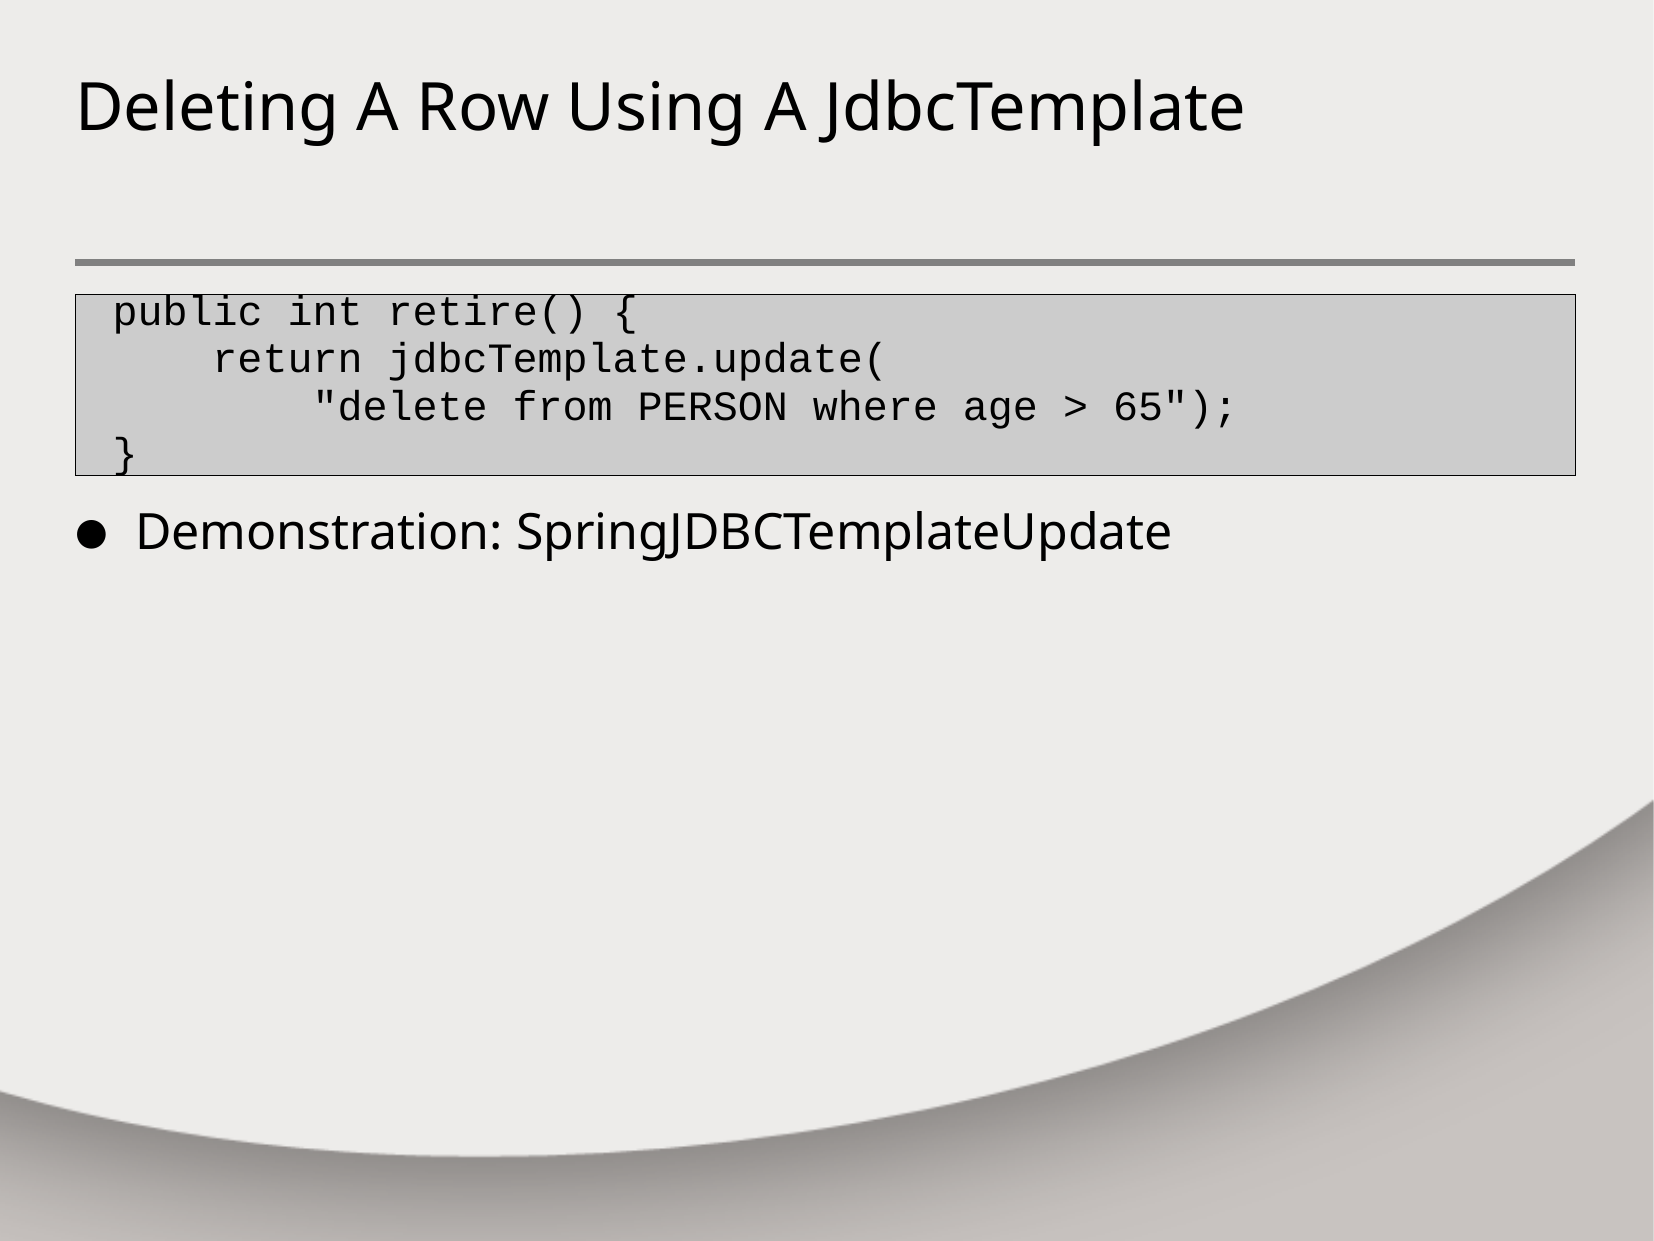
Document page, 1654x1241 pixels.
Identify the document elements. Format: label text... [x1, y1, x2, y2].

picture [0, 0, 1654, 1241]
title Deleting A Row Using A JdbcTemplate [75, 75, 1576, 226]
text_box public int retire() { return jdbcTemplate.update( "delete from PERSON where age > 65"); } [75, 294, 1576, 300]
list Demonstration: SpringJDBCTemplateUpdate [75, 300, 1576, 1163]
